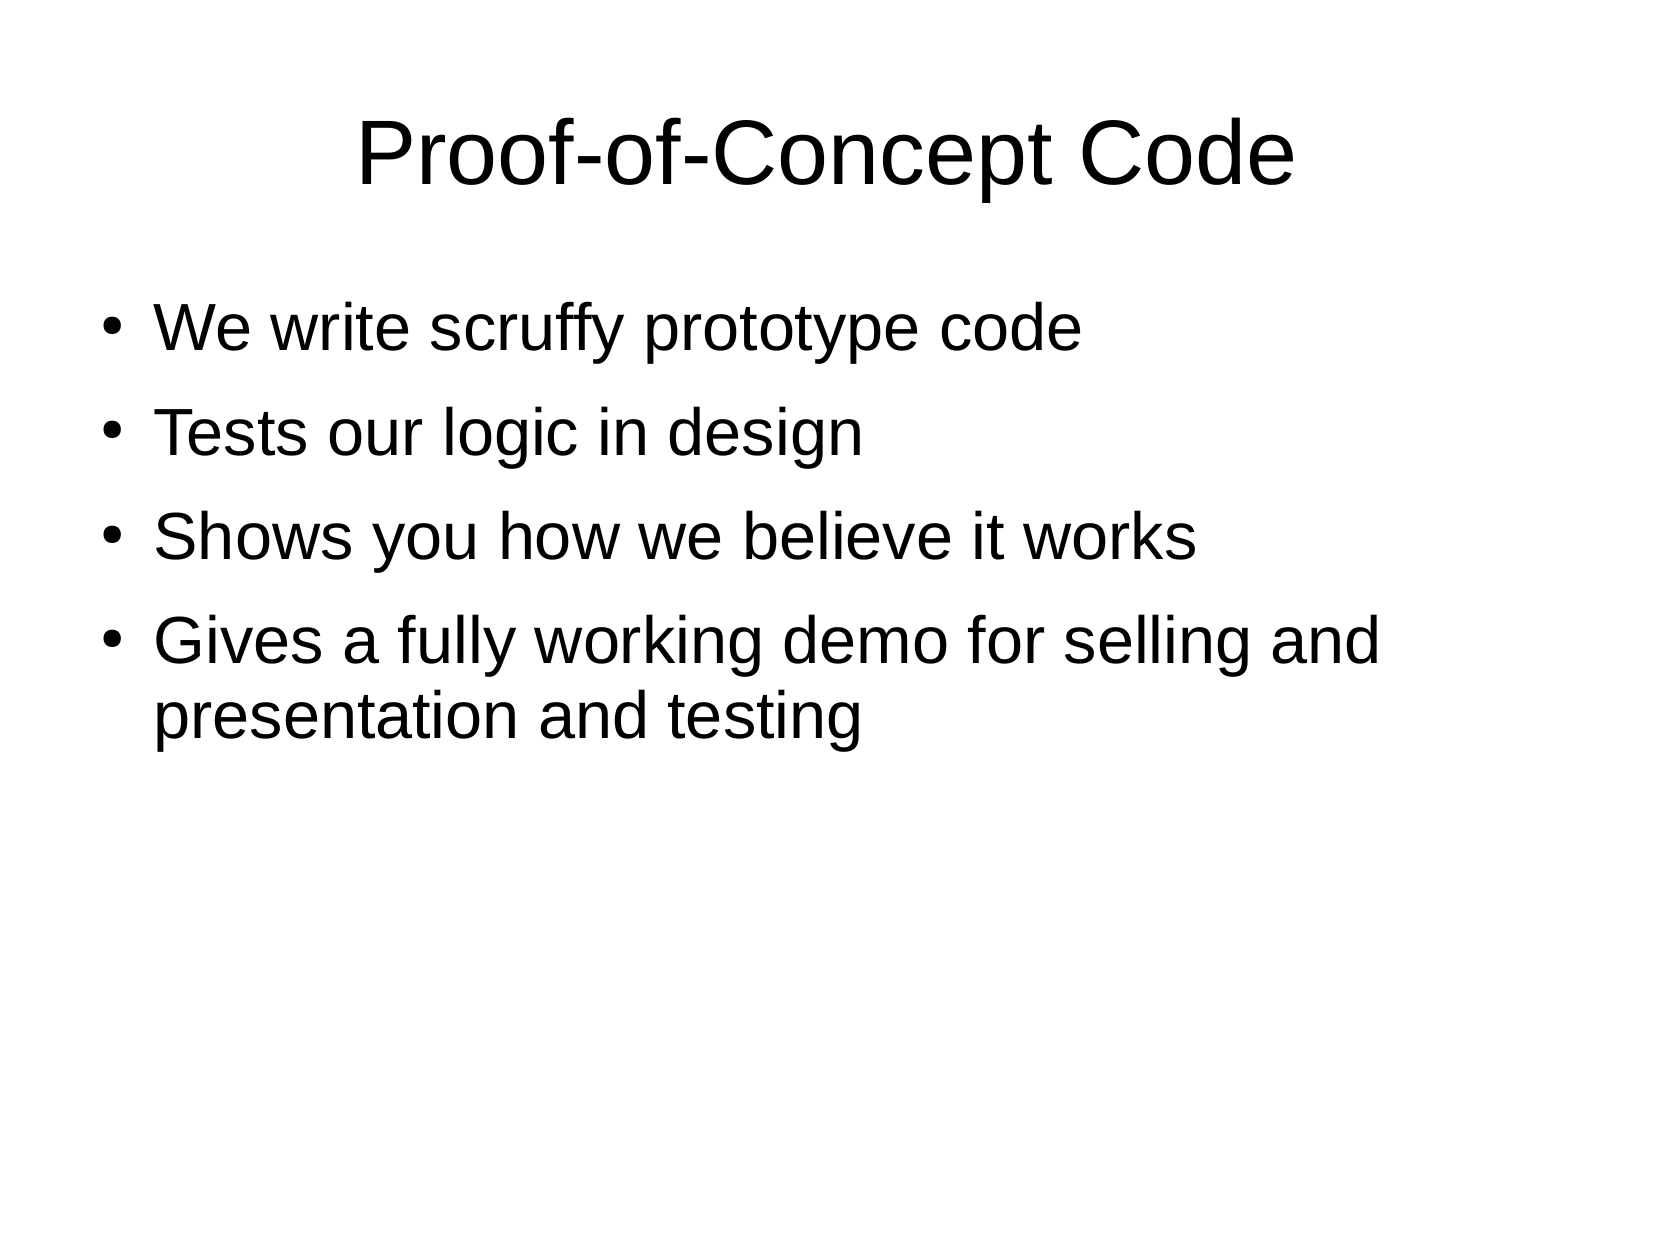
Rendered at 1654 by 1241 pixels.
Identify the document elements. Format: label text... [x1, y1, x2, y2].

title Proof-of-Concept Code [82, 49, 1571, 257]
list We write scruffy prototype code Tests our logic in design Shows you how we believe it works Gives a fully working demo for selling and presentation and testing [82, 290, 1571, 1010]
